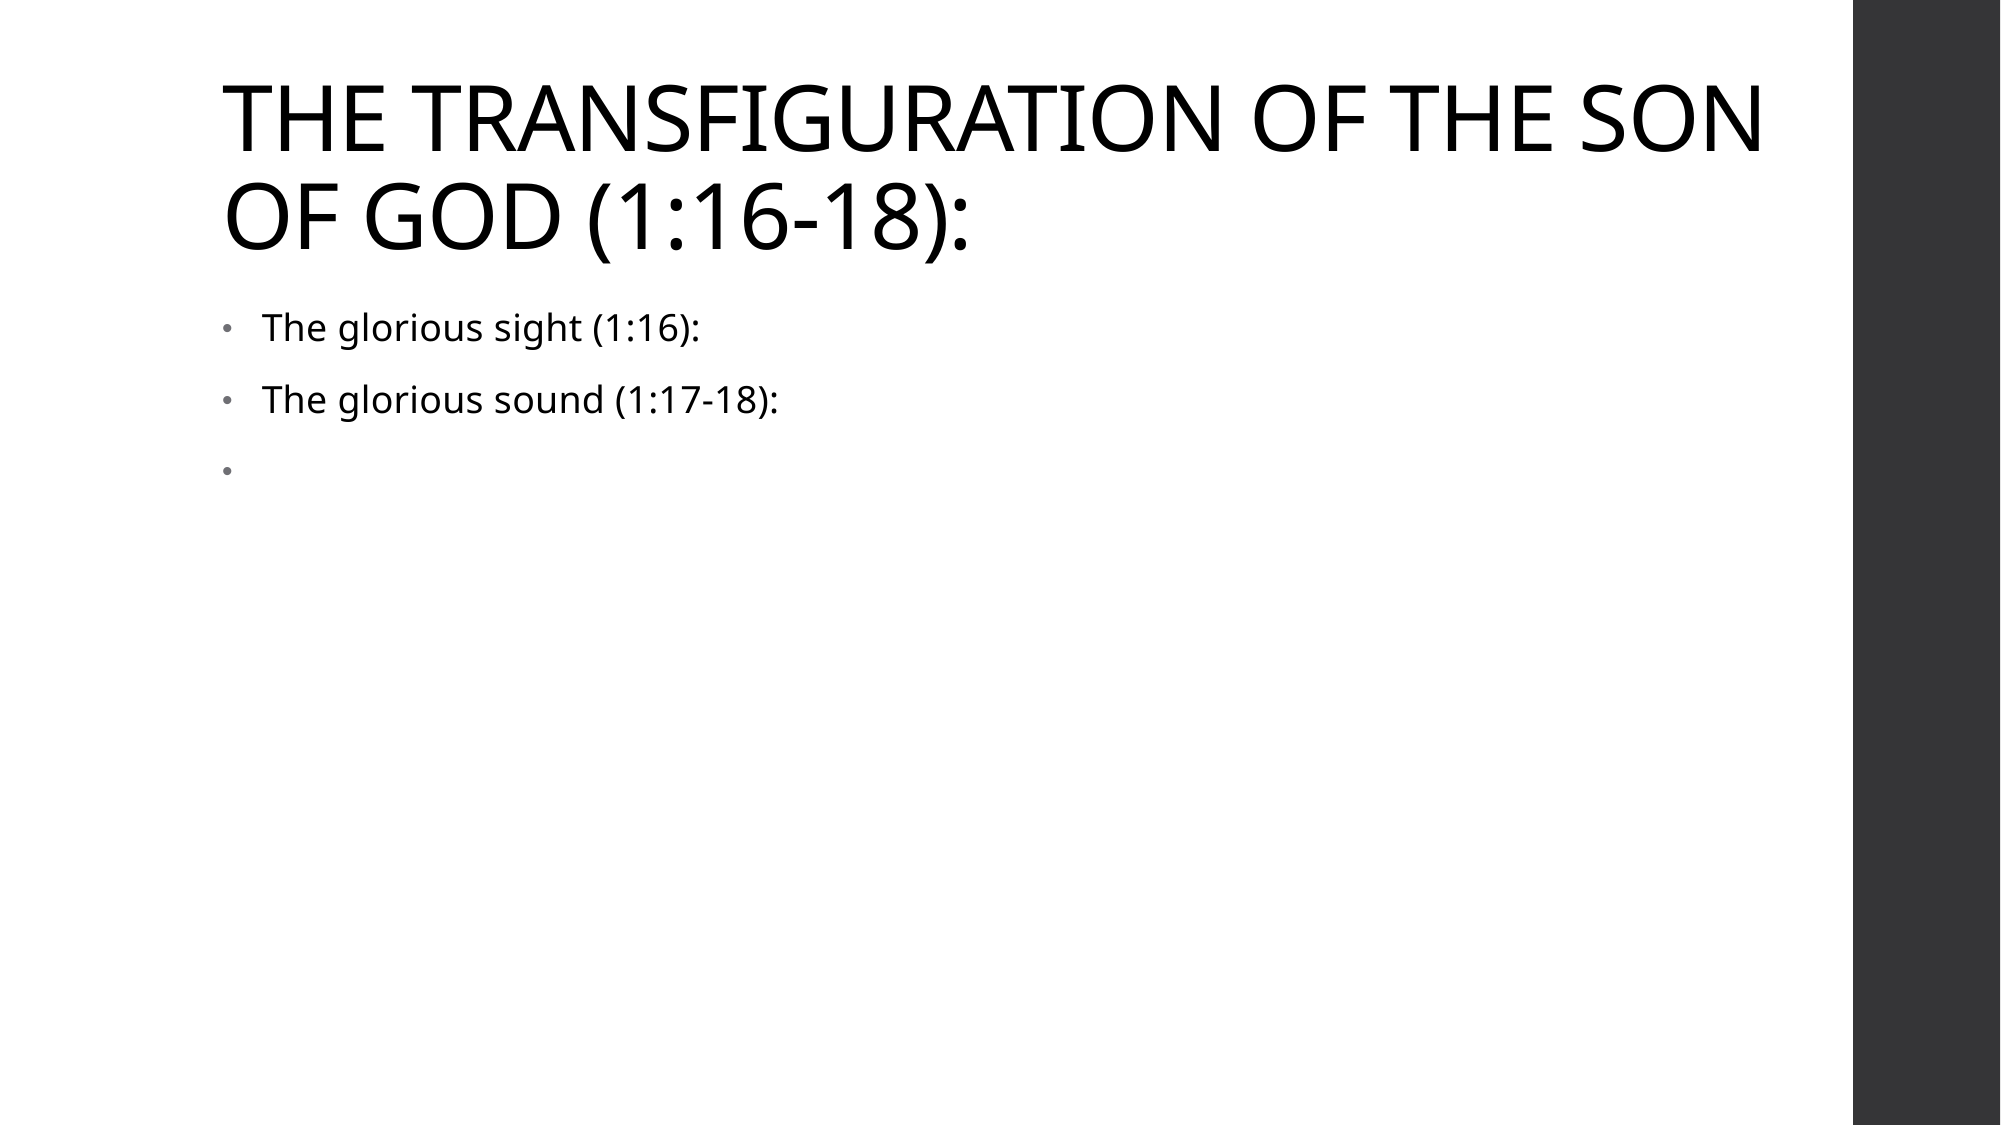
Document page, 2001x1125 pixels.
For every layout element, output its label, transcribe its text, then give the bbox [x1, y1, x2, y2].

title THE TRANSFIGURATION OF THE SON OF GOD (1:16-18): [206, 60, 1797, 278]
list The glorious sight (1:16): The glorious sound (1:17-18): [206, 299, 1617, 1014]
